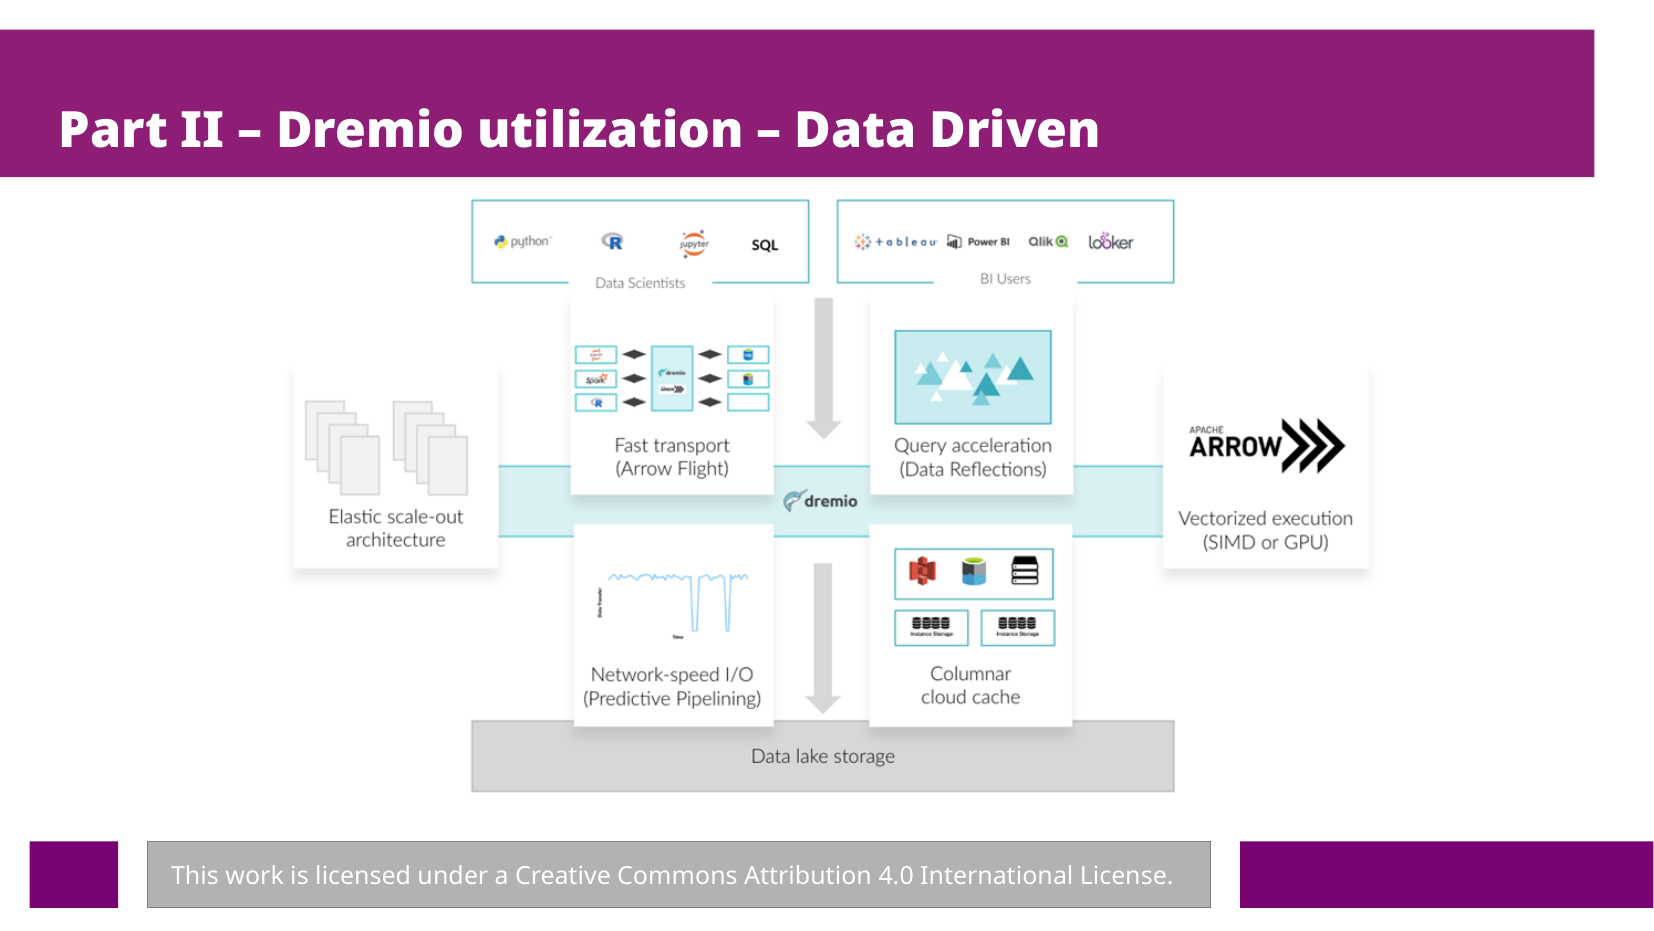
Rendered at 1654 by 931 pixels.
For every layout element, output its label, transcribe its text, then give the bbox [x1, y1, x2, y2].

title Part II – Dremio utilization – Data Driven [59, 44, 1595, 163]
picture [268, 184, 1402, 804]
